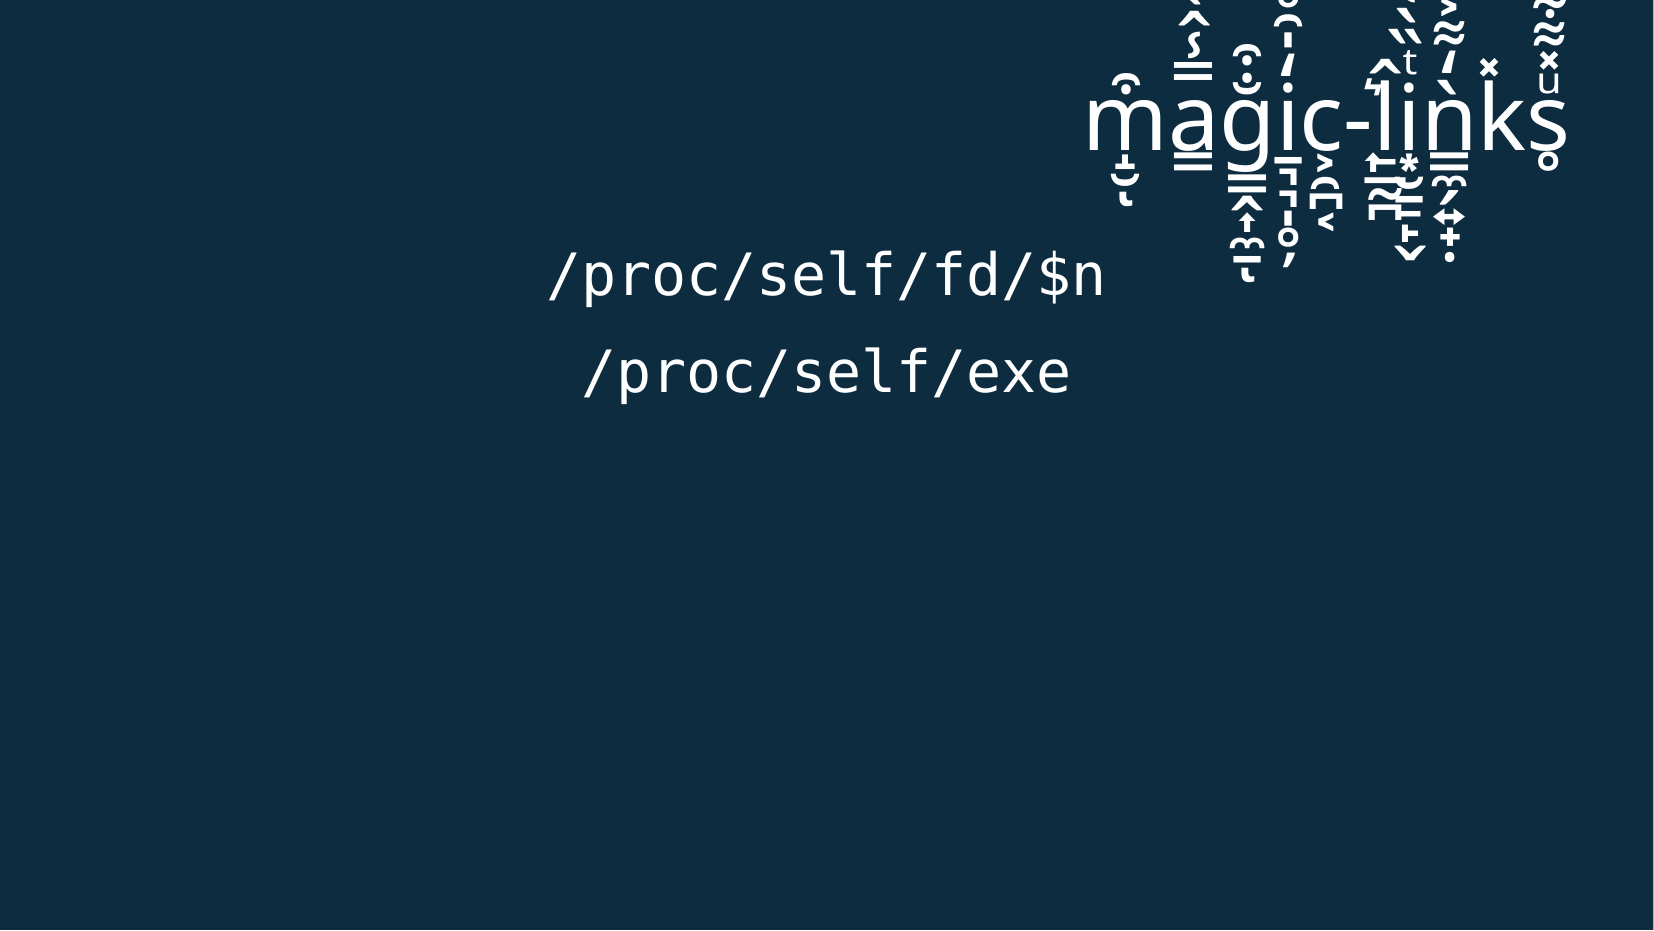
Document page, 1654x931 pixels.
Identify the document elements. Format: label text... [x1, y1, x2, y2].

list /proc/self/fd/$n /proc/self/exe [82, 217, 1571, 758]
title m̝̮͒ͅa͇̿̾̂̀ͨg̳̭͎̼̱̐͒ͅi̱͉͉̩̥̦̒̍̑̊̅́ͧc͕̯̪͔-͎͛l̠̲̰̪̂i͙̮̱̠̙̬ͭ̏̀͑͛ͥ̚ͅǹ̳̼̗͍̟̣̒͌͐ͫ̅k̽s̥ͧ̽͌͋ [82, 37, 1571, 193]
